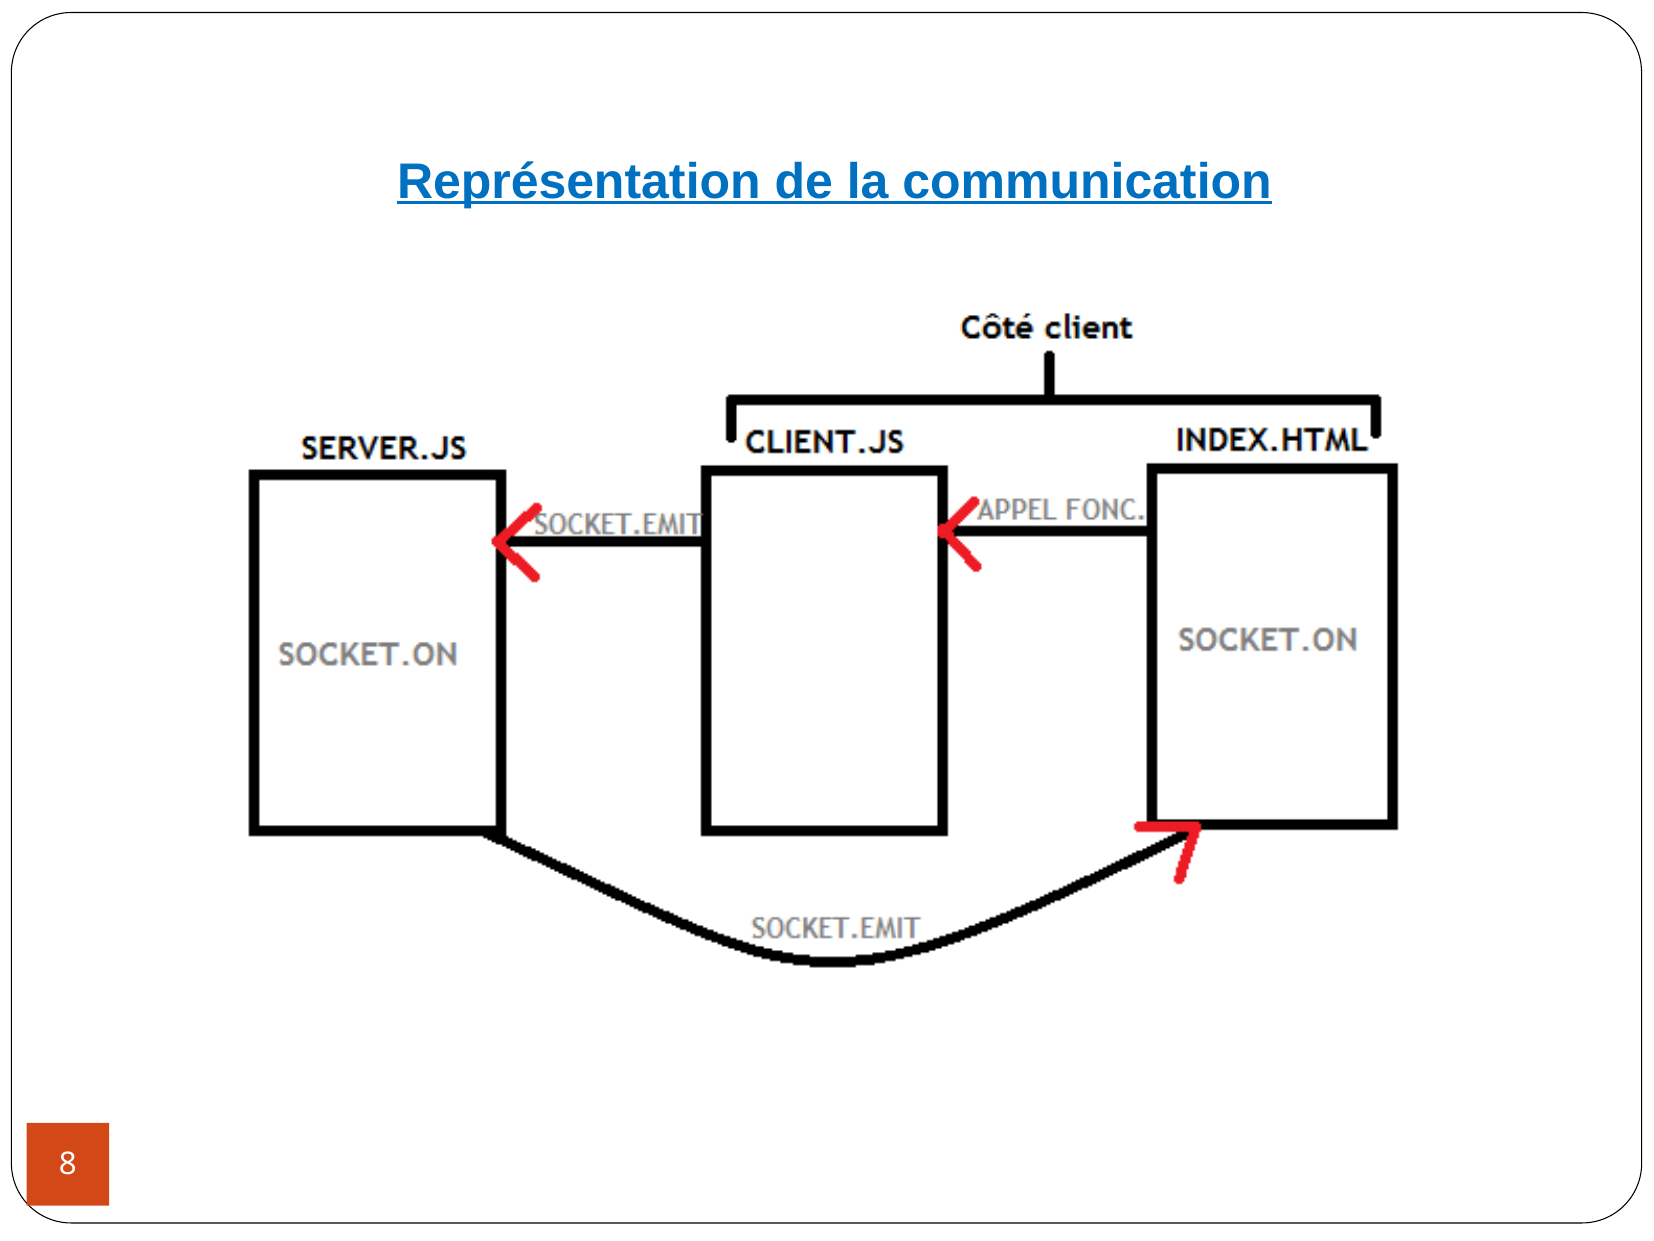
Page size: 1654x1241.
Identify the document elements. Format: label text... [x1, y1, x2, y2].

text_box <numéro> [26, 1122, 110, 1206]
text_box Représentation de la communication [377, 145, 1292, 219]
picture [218, 289, 1434, 999]
